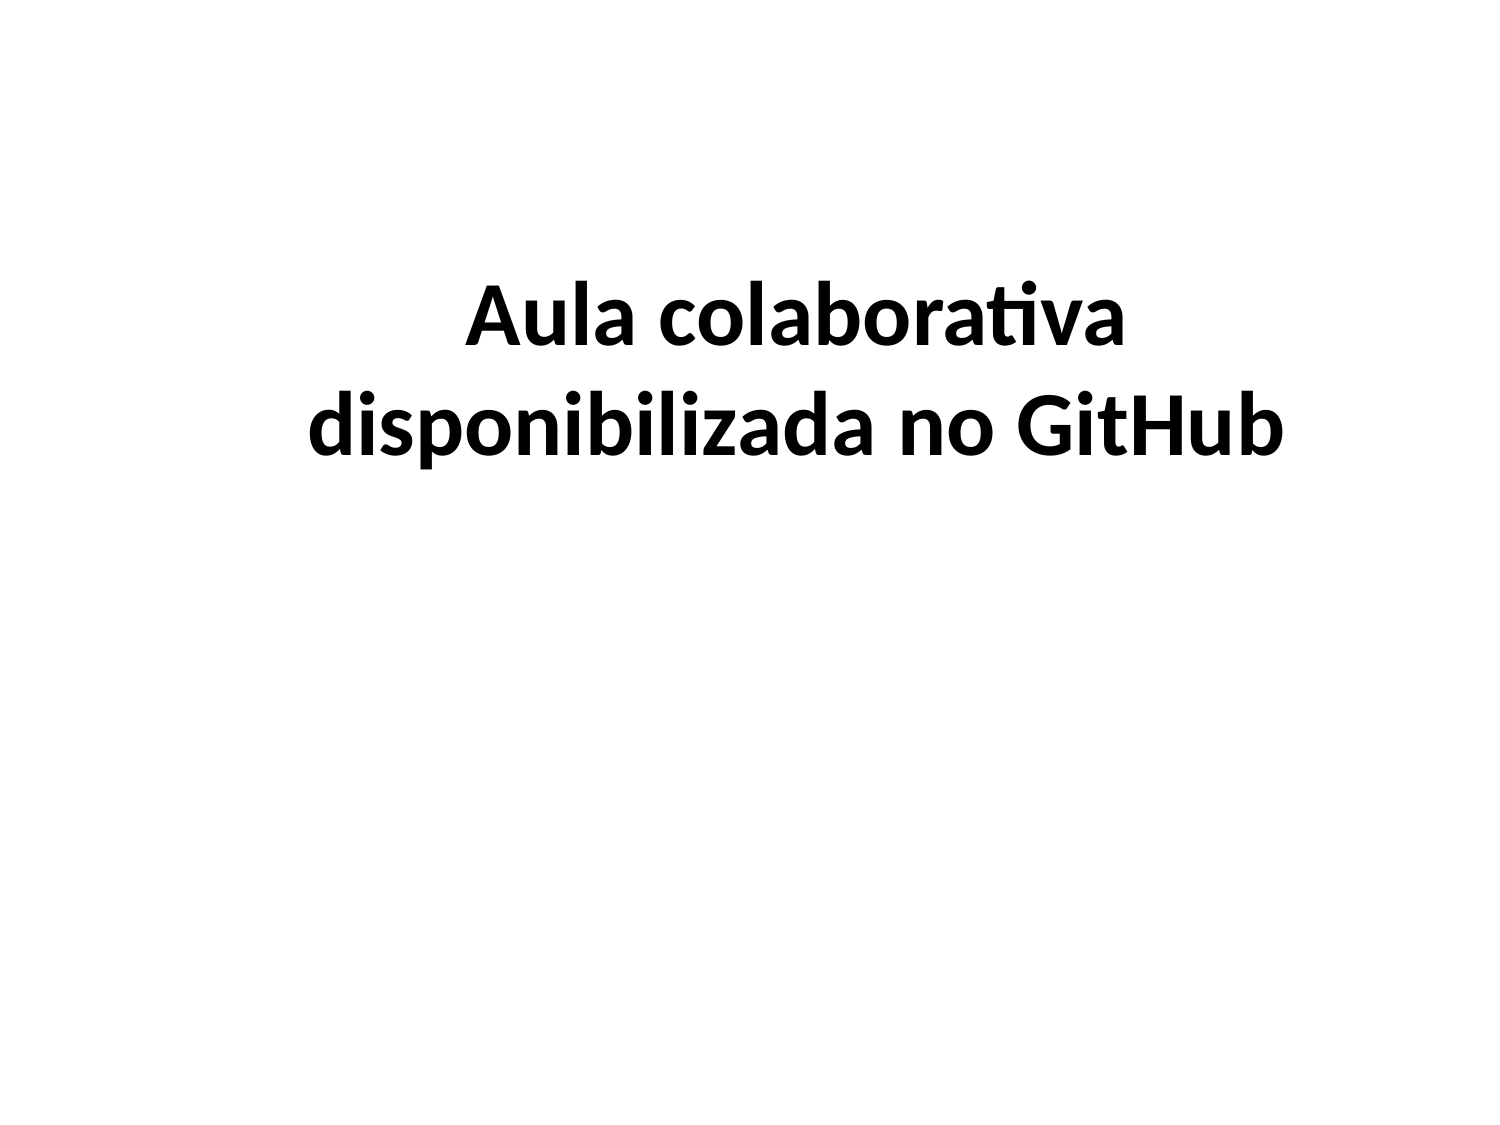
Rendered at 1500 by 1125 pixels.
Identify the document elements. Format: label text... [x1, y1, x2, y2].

title Aula colaborativa disponibilizada no GitHub [159, 243, 1435, 485]
